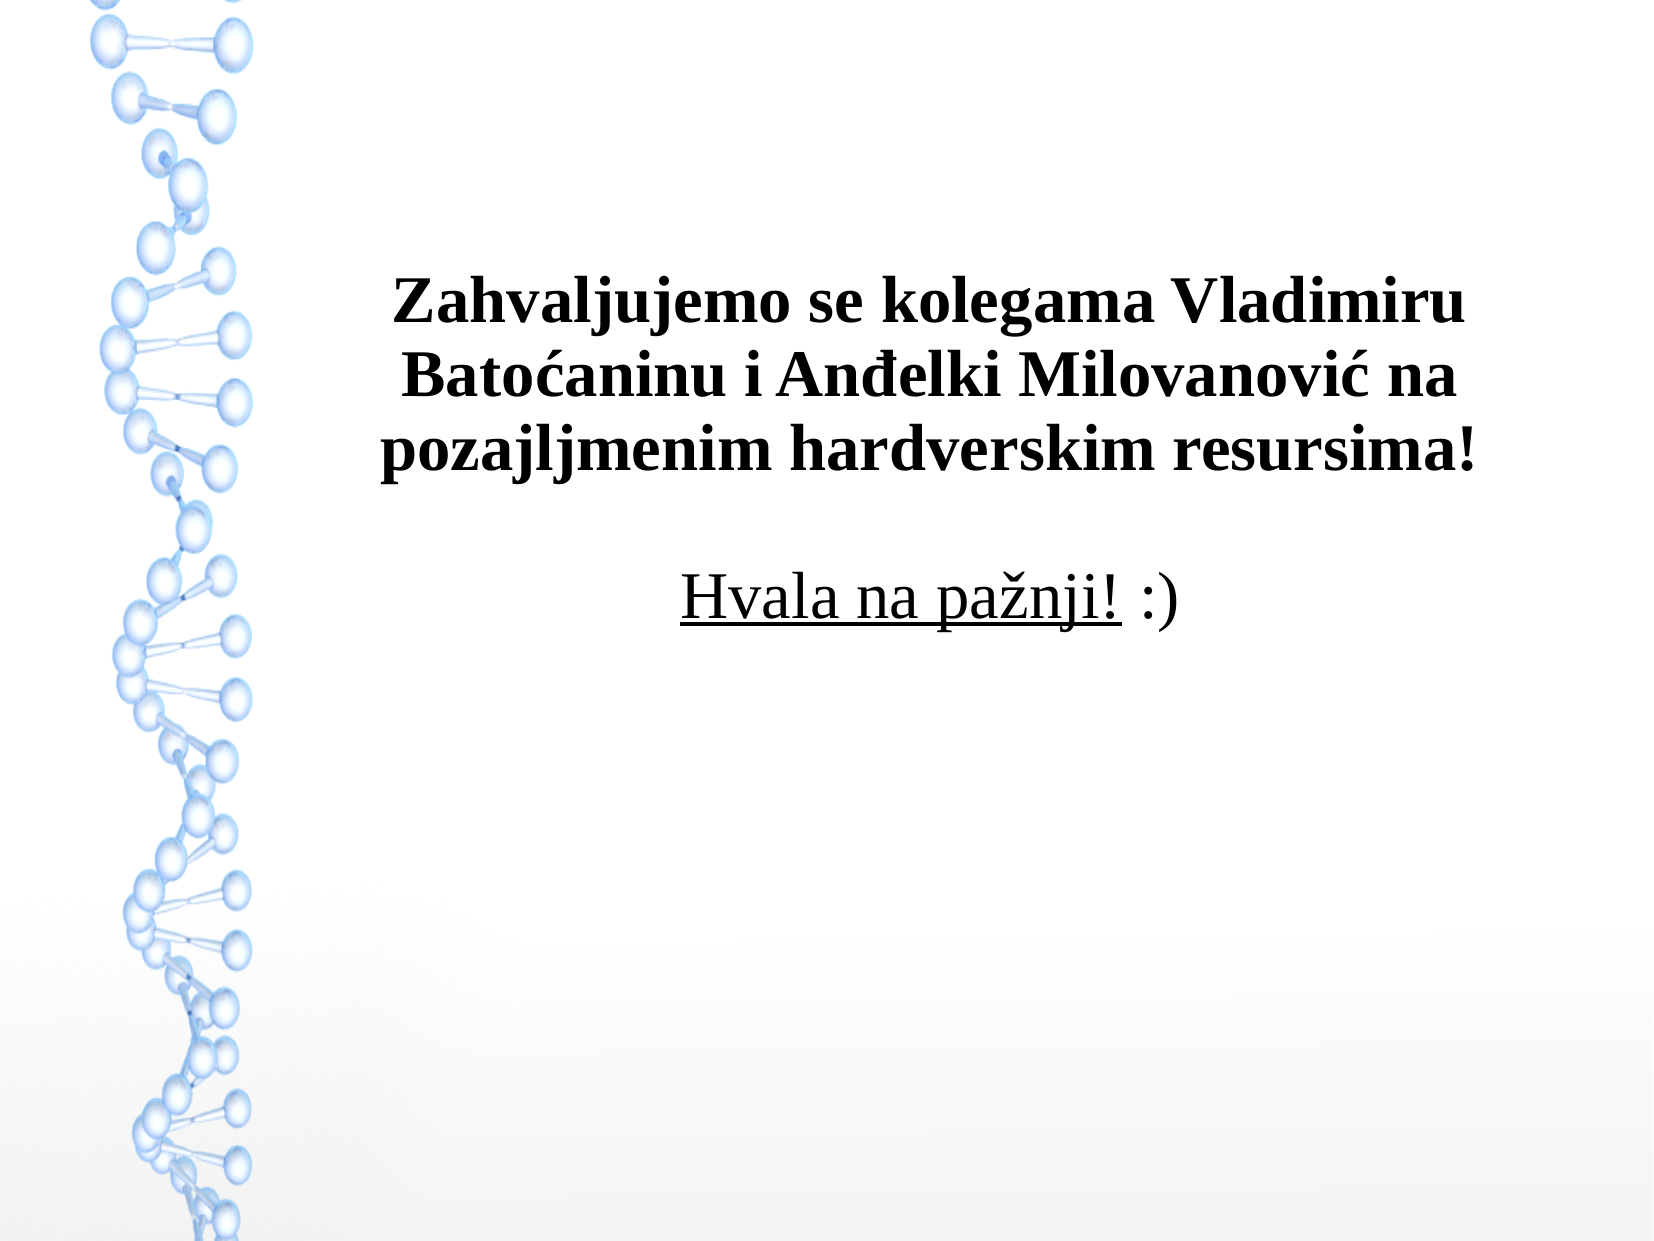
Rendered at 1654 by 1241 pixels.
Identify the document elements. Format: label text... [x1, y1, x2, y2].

picture [0, 0, 1654, 1241]
text_box Zahvaljujemo se kolegama Vladimiru Batoćaninu i Anđelki Milovanović na pozajljmenim hardverskim resursima! Hvala na pažnji! :) [265, 47, 1595, 997]
